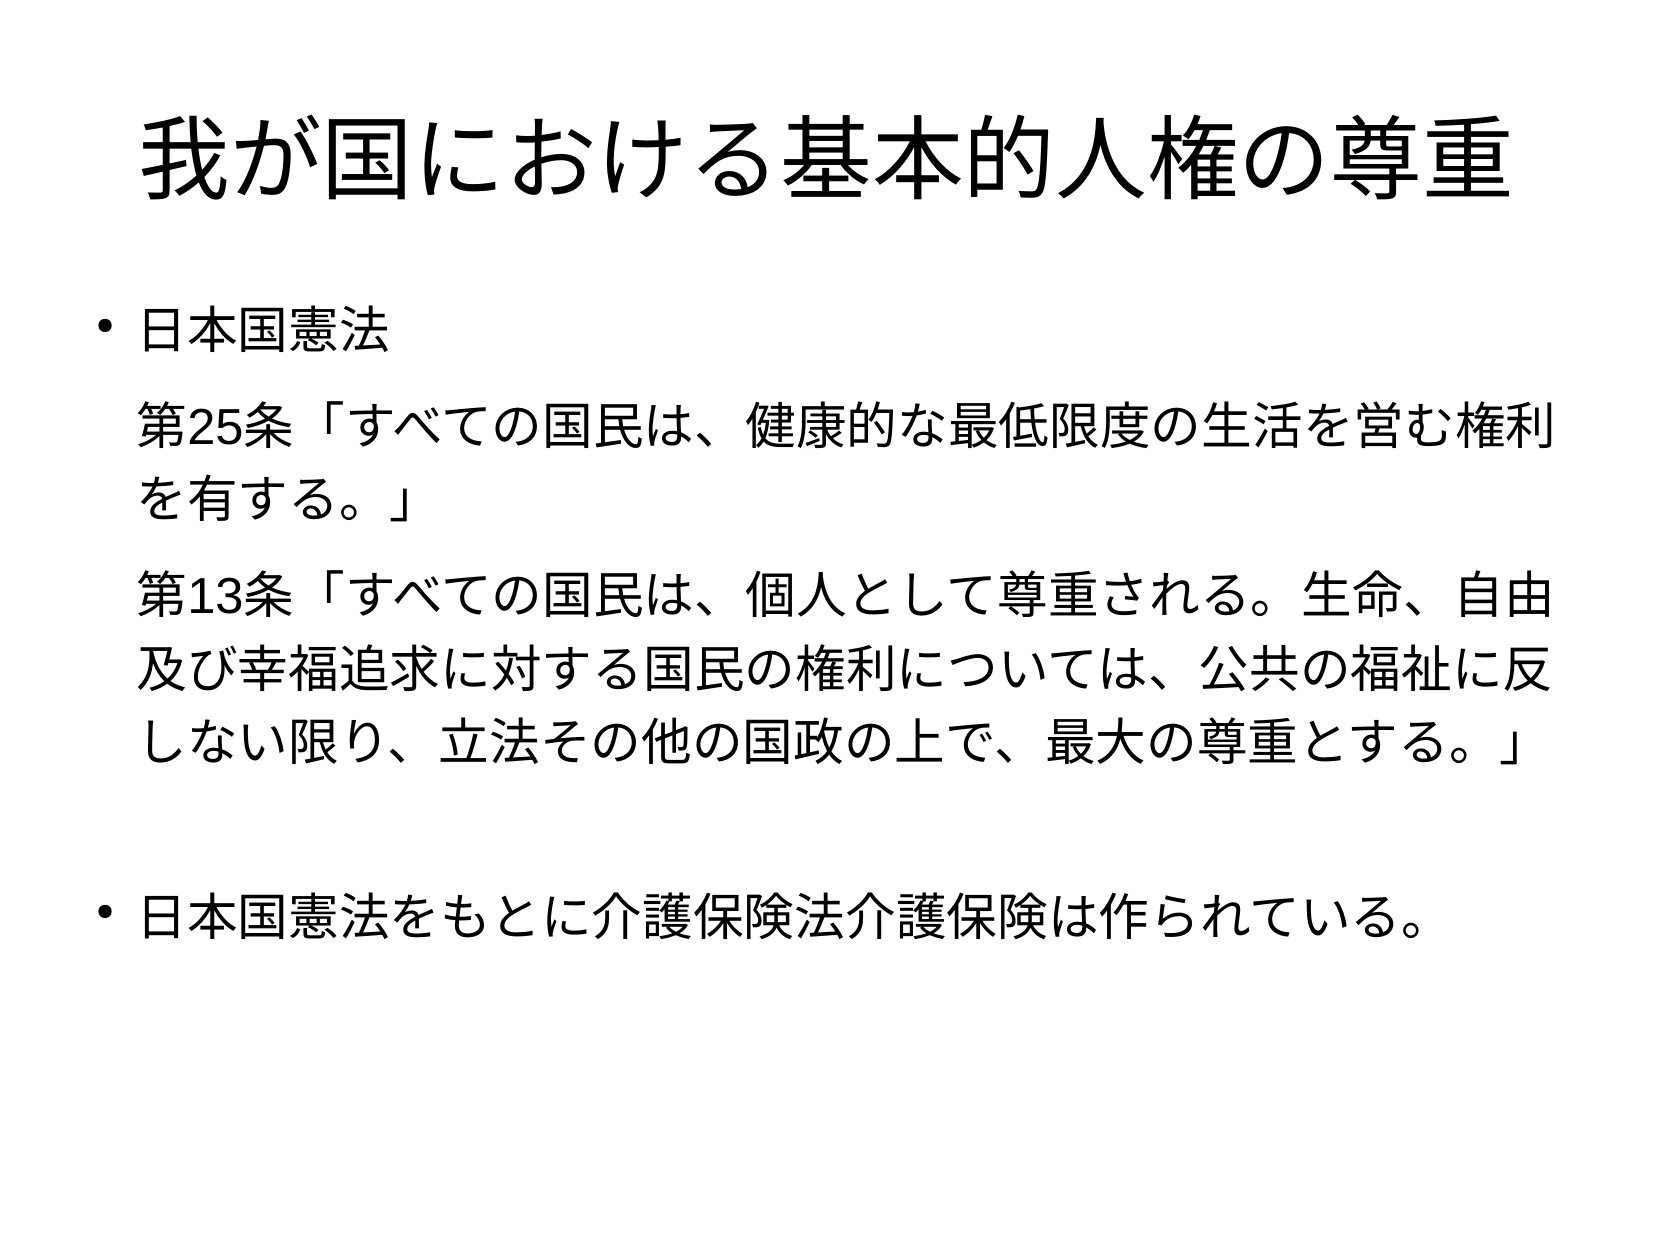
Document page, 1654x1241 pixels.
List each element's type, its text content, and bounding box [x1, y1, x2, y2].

title 我が国における基本的人権の尊重 [82, 49, 1571, 257]
list 日本国憲法 第25条「すべての国民は、健康的な最低限度の生活を営む権利を有する。」 第13条「すべての国民は、個人として尊重される。生命、自由及び幸福追求に対する国民の権利については、公共の福祉に反しない限り、立法その他の国政の上で、最大の尊重とする。」 日本国憲法をもとに介護保険法介護保険は作られている。 [82, 290, 1571, 1010]
